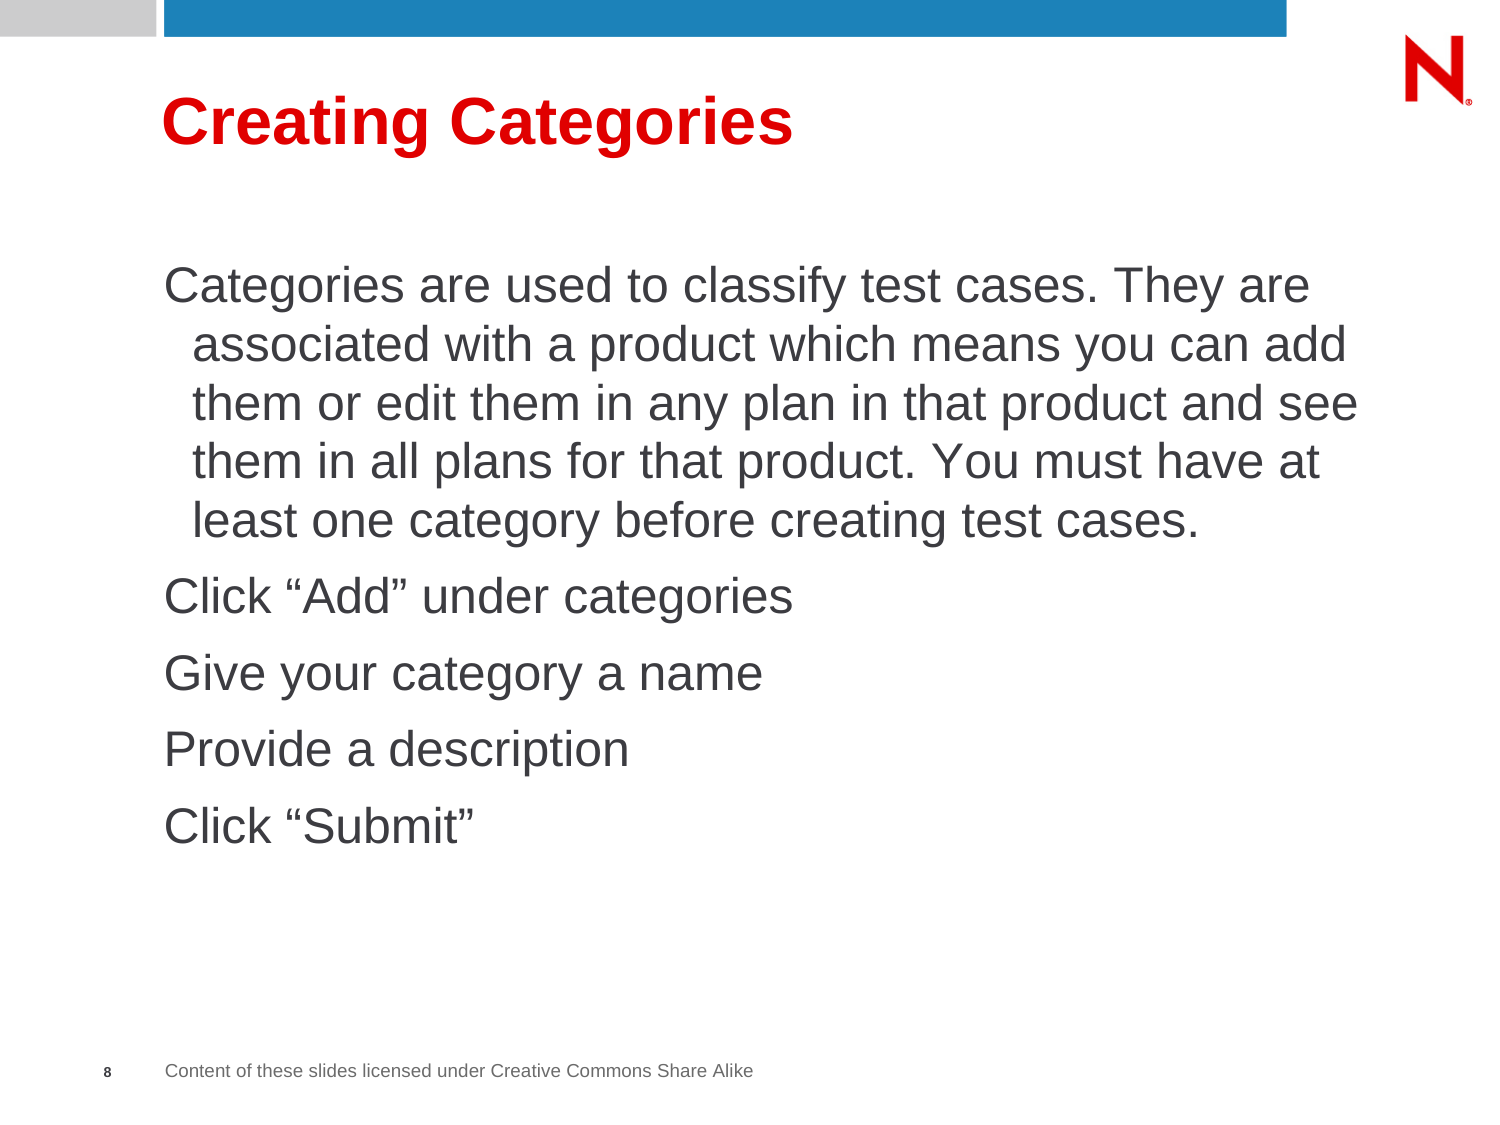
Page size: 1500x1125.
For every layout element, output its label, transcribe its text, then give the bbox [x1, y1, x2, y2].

picture [1403, 32, 1473, 107]
list Categories are used to classify test cases. They are associated with a product which means you can add them or edit them in any plan in that product and see them in all plans for that product. You must have at least one category before creating test cases. Click “Add” under categories Give your category a name Provide a description Click “Submit” [163, 254, 1404, 986]
title Creating Categories [161, 41, 1383, 205]
